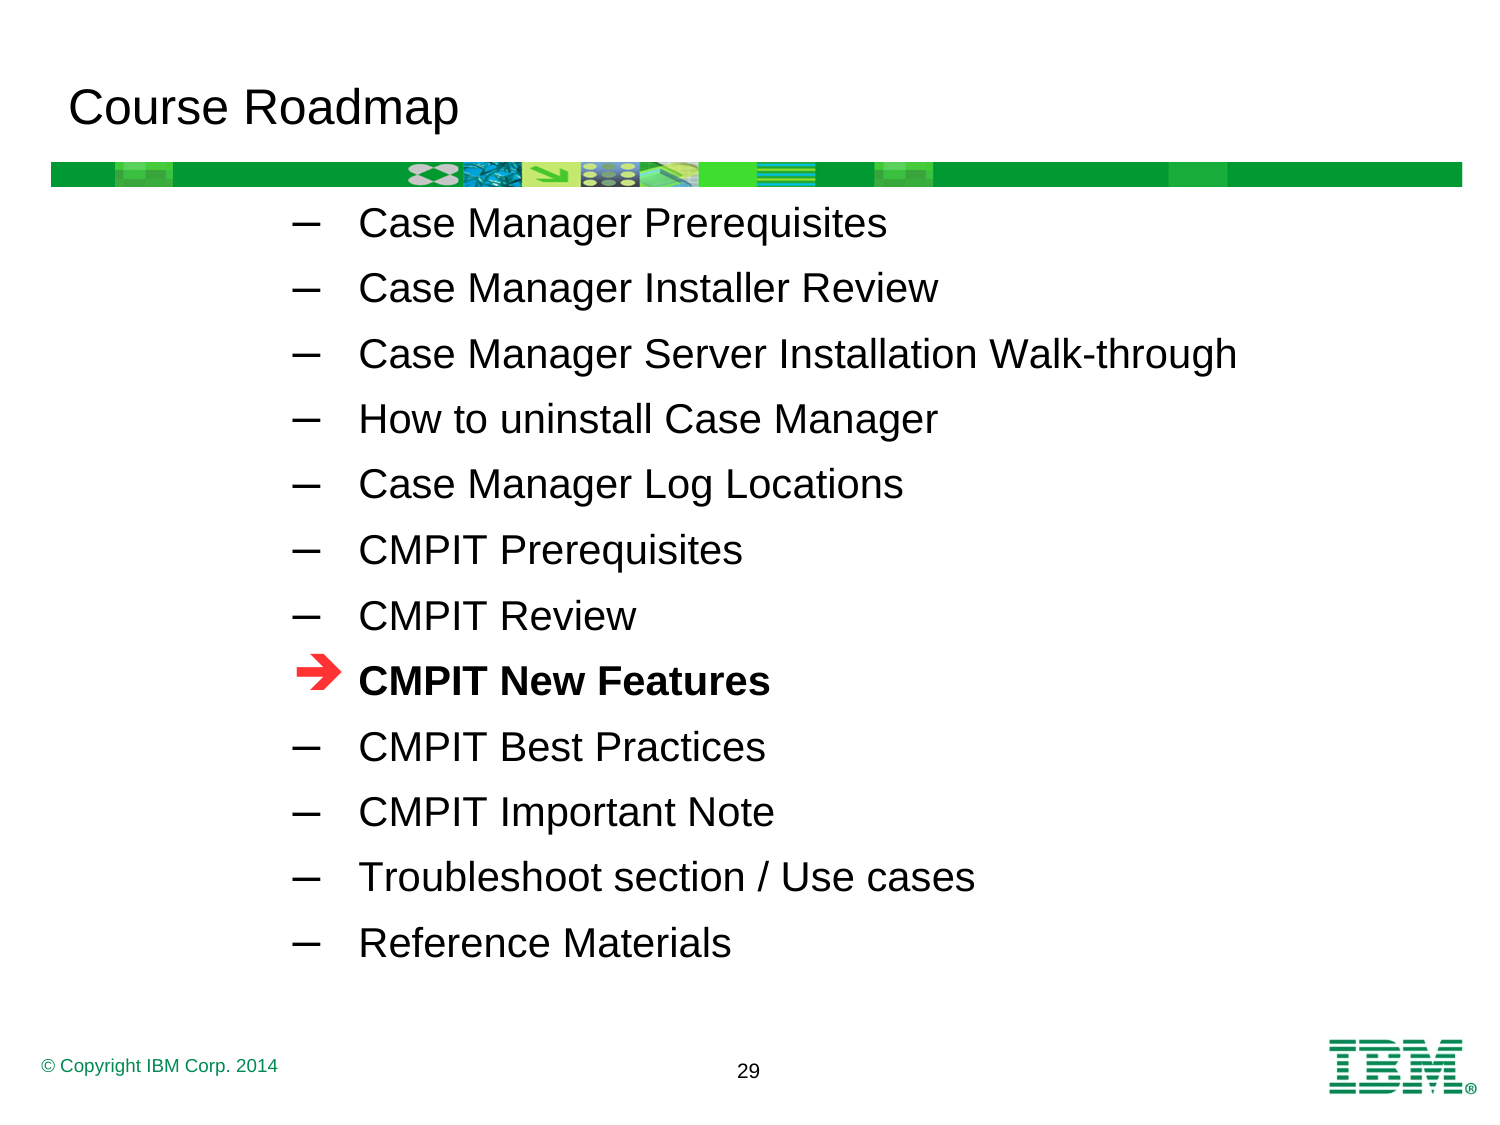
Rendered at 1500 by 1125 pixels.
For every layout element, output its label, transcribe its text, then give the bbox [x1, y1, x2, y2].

list Case Manager Prerequisites Case Manager Installer Review Case Manager Server Installation Walk-through How to uninstall Case Manager Case Manager Log Locations CMPIT Prerequisites CMPIT Review CMPIT New Features CMPIT Best Practices CMPIT Important Note Troubleshoot section / Use cases Reference Materials [52, 187, 1374, 974]
picture [1327, 1037, 1479, 1096]
picture [50, 161, 1463, 189]
title Course Roadmap [53, 69, 1239, 144]
